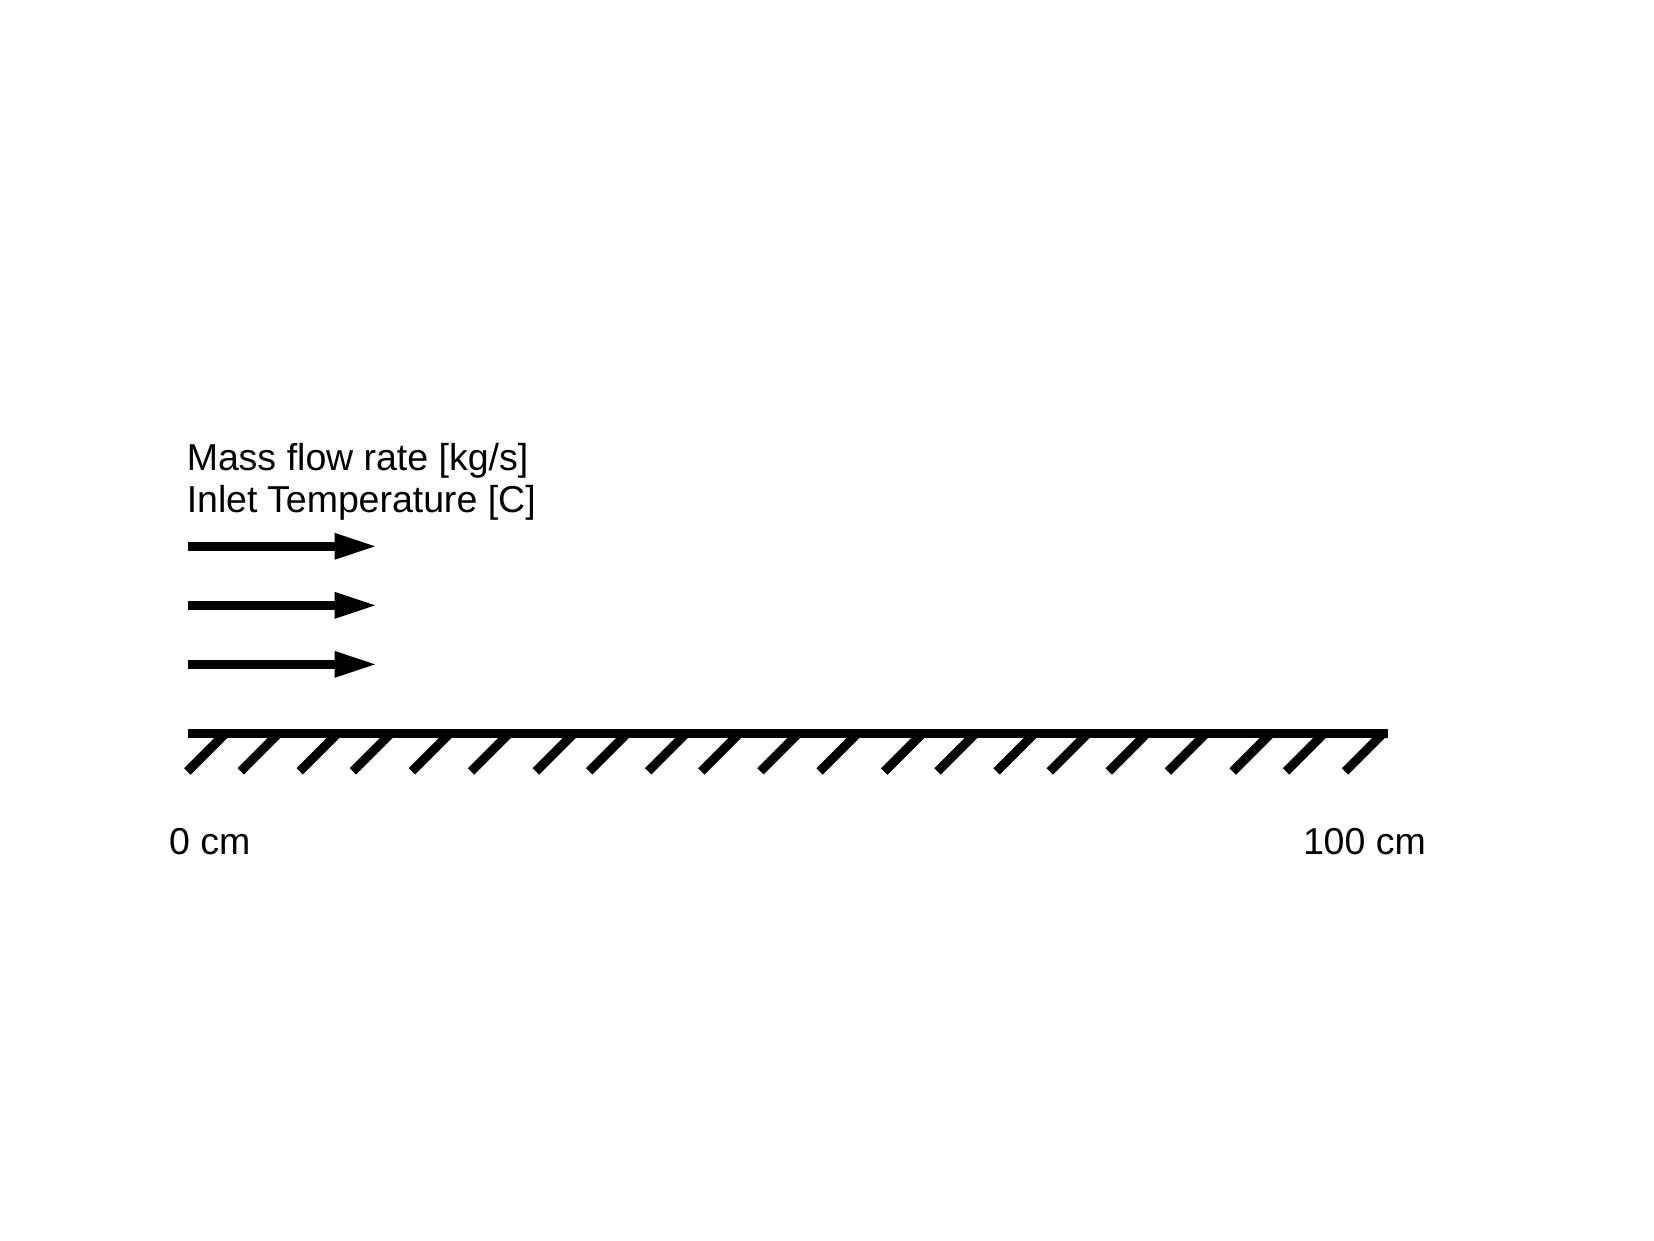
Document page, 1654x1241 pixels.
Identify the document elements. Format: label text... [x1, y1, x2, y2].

text_box 0 cm [150, 808, 301, 875]
chart [895, 765, 1014, 825]
text_box 100 cm [1283, 808, 1463, 875]
text_box Mass flow rate [kg/s] Inlet Temperature [C] [167, 424, 652, 533]
